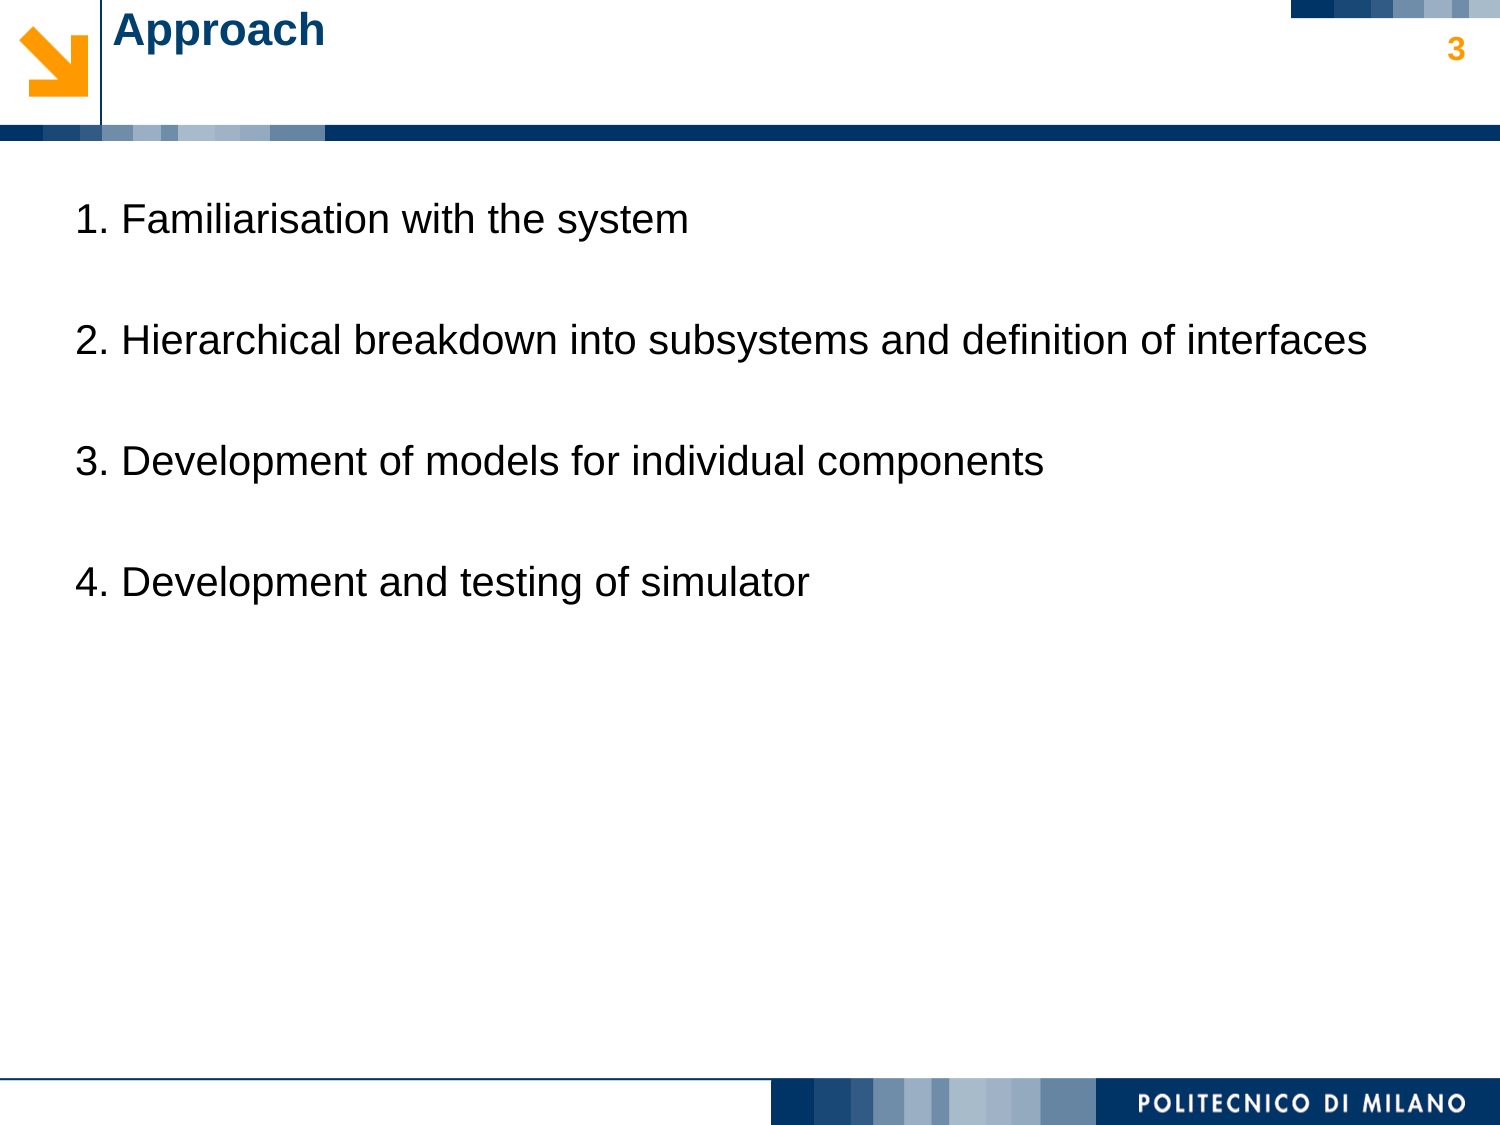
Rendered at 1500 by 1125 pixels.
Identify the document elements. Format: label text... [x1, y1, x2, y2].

title Approach [112, 0, 1088, 138]
picture [0, 0, 1500, 141]
picture [0, 1074, 1500, 1125]
list 1. Familiarisation with the system 2. Hierarchical breakdown into subsystems and definition of interfaces 3. Development of models for individual components 4. Development and testing of simulator [75, 191, 1426, 1005]
